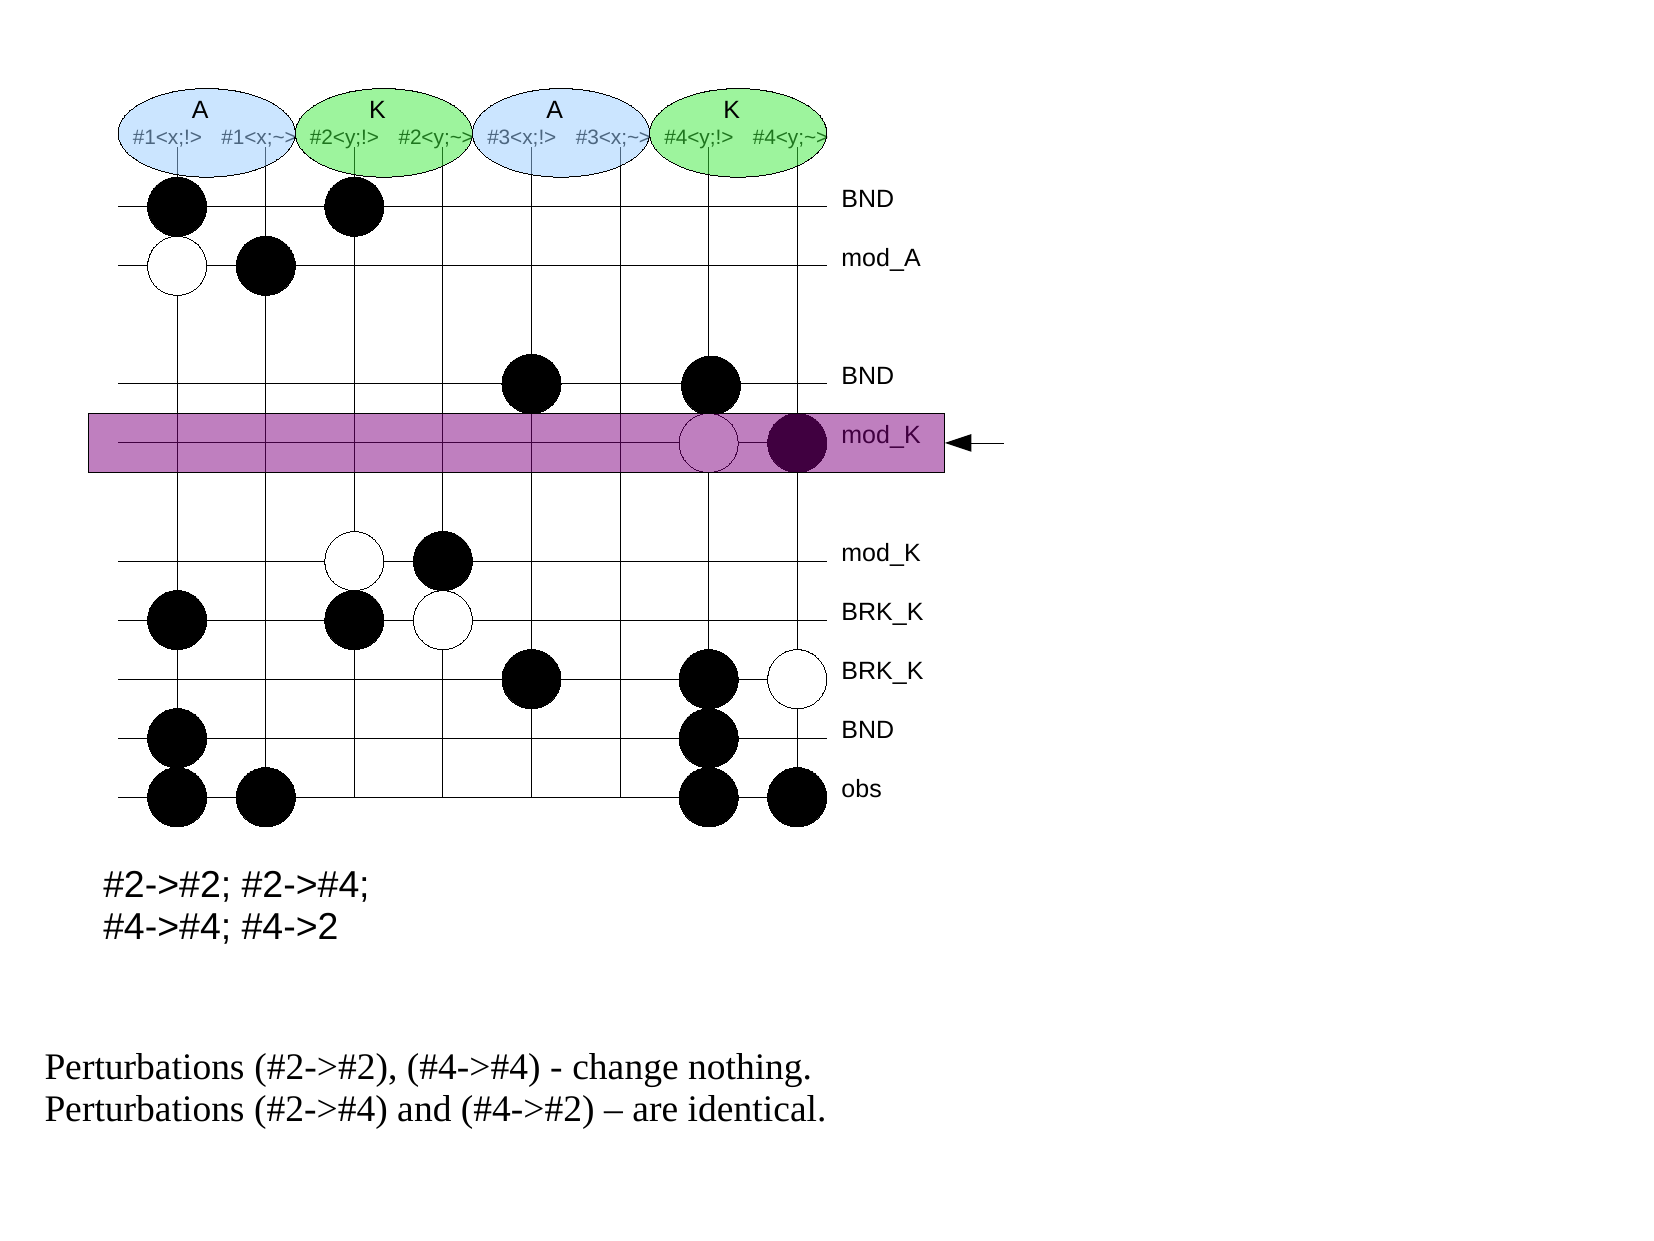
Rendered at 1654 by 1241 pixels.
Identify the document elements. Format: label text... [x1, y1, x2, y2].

text_box mod_A [826, 236, 937, 296]
text_box A [177, 88, 224, 132]
text_box #1<x;~> [284, 141, 295, 156]
text_box [324, 177, 384, 237]
text_box [501, 649, 562, 709]
text_box [767, 649, 827, 709]
text_box [324, 531, 384, 650]
text_box [236, 767, 296, 827]
text_box BRK_K [826, 590, 939, 649]
text_box #3<x;~> [638, 142, 649, 156]
text_box [118, 89, 827, 178]
text_box BND [826, 354, 910, 413]
text_box #2->#2; #2->#4; #4->#4; #4->2 [88, 856, 385, 956]
text_box #2<y;!> [295, 139, 307, 156]
text_box [147, 708, 207, 827]
text_box [767, 767, 827, 827]
text_box obs [826, 767, 897, 827]
text_box mod_K [826, 531, 937, 590]
text_box #2<y;~> [461, 141, 472, 156]
text_box #4<y;~> [815, 118, 843, 156]
text_box [147, 177, 207, 296]
text_box [679, 649, 739, 827]
text_box BND [826, 708, 910, 768]
text_box A [531, 88, 578, 132]
text_box #3<x;!> [472, 138, 484, 156]
text_box [147, 590, 207, 650]
text_box BRK_K [826, 649, 939, 709]
text_box BND [826, 177, 910, 236]
text_box #4<y;!> [649, 138, 661, 156]
text_box K [354, 88, 401, 132]
text_box [88, 354, 945, 473]
text_box #1<x;!> [118, 140, 129, 156]
text_box [236, 236, 296, 296]
text_box [413, 531, 473, 650]
text_box Perturbations (#2->#2), (#4->#4) - change nothing. Perturbations (#2->#4) and (#4->#2) – are identical. [29, 1038, 843, 1182]
text_box K [708, 88, 756, 132]
